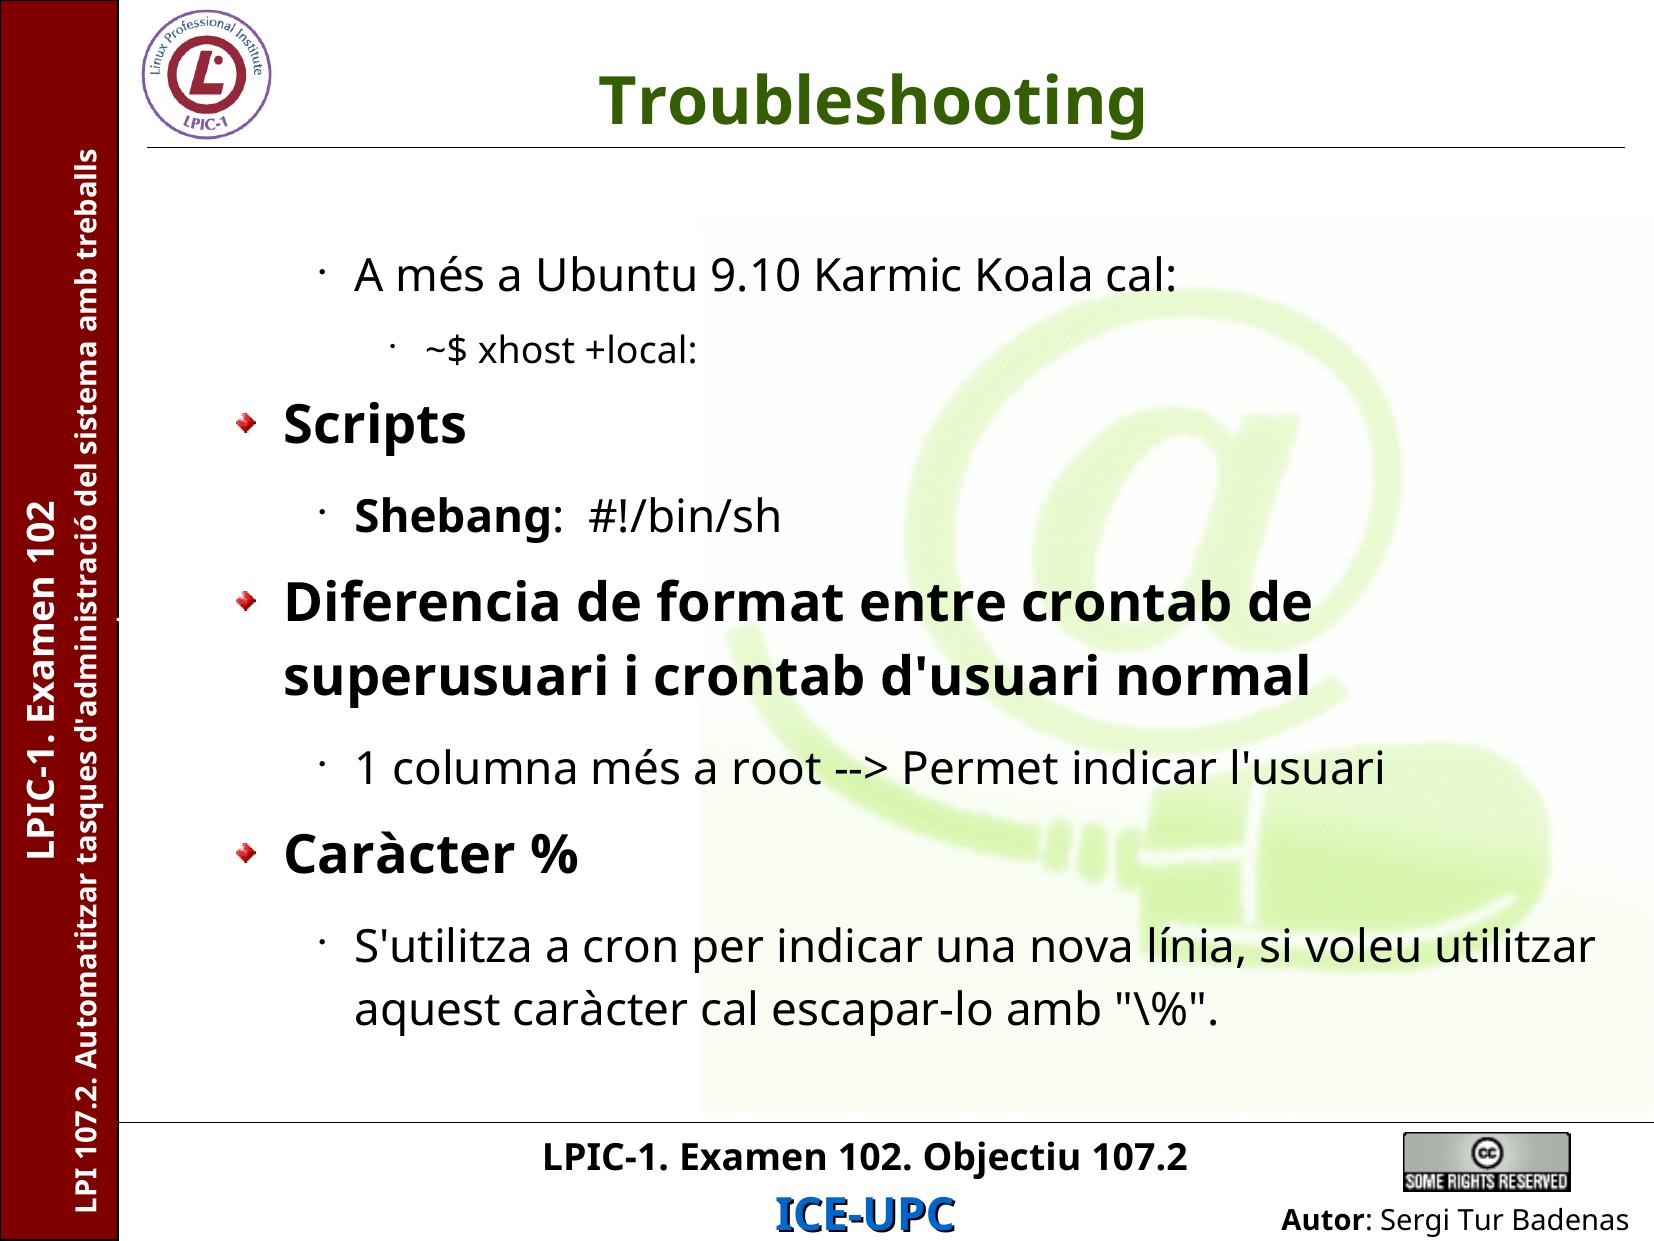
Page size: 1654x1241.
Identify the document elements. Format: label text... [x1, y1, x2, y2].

picture [135, 5, 277, 55]
title Troubleshooting [129, 55, 1619, 142]
picture [700, 217, 1654, 1113]
list A més a Ubuntu 9.10 Karmic Koala cal: ~$ xhost +local: Scripts Shebang: #!/bin/sh Diferencia de format entre crontab de superusuari i crontab d'usuari normal 1 columna més a root --> Permet indicar l'usuari Caràcter % S'utilitza a cron per indicar una nova línia, si voleu utilitzar aquest caràcter cal escapar-lo amb "\%". [141, 242, 1630, 1129]
picture [1403, 1132, 1571, 1192]
